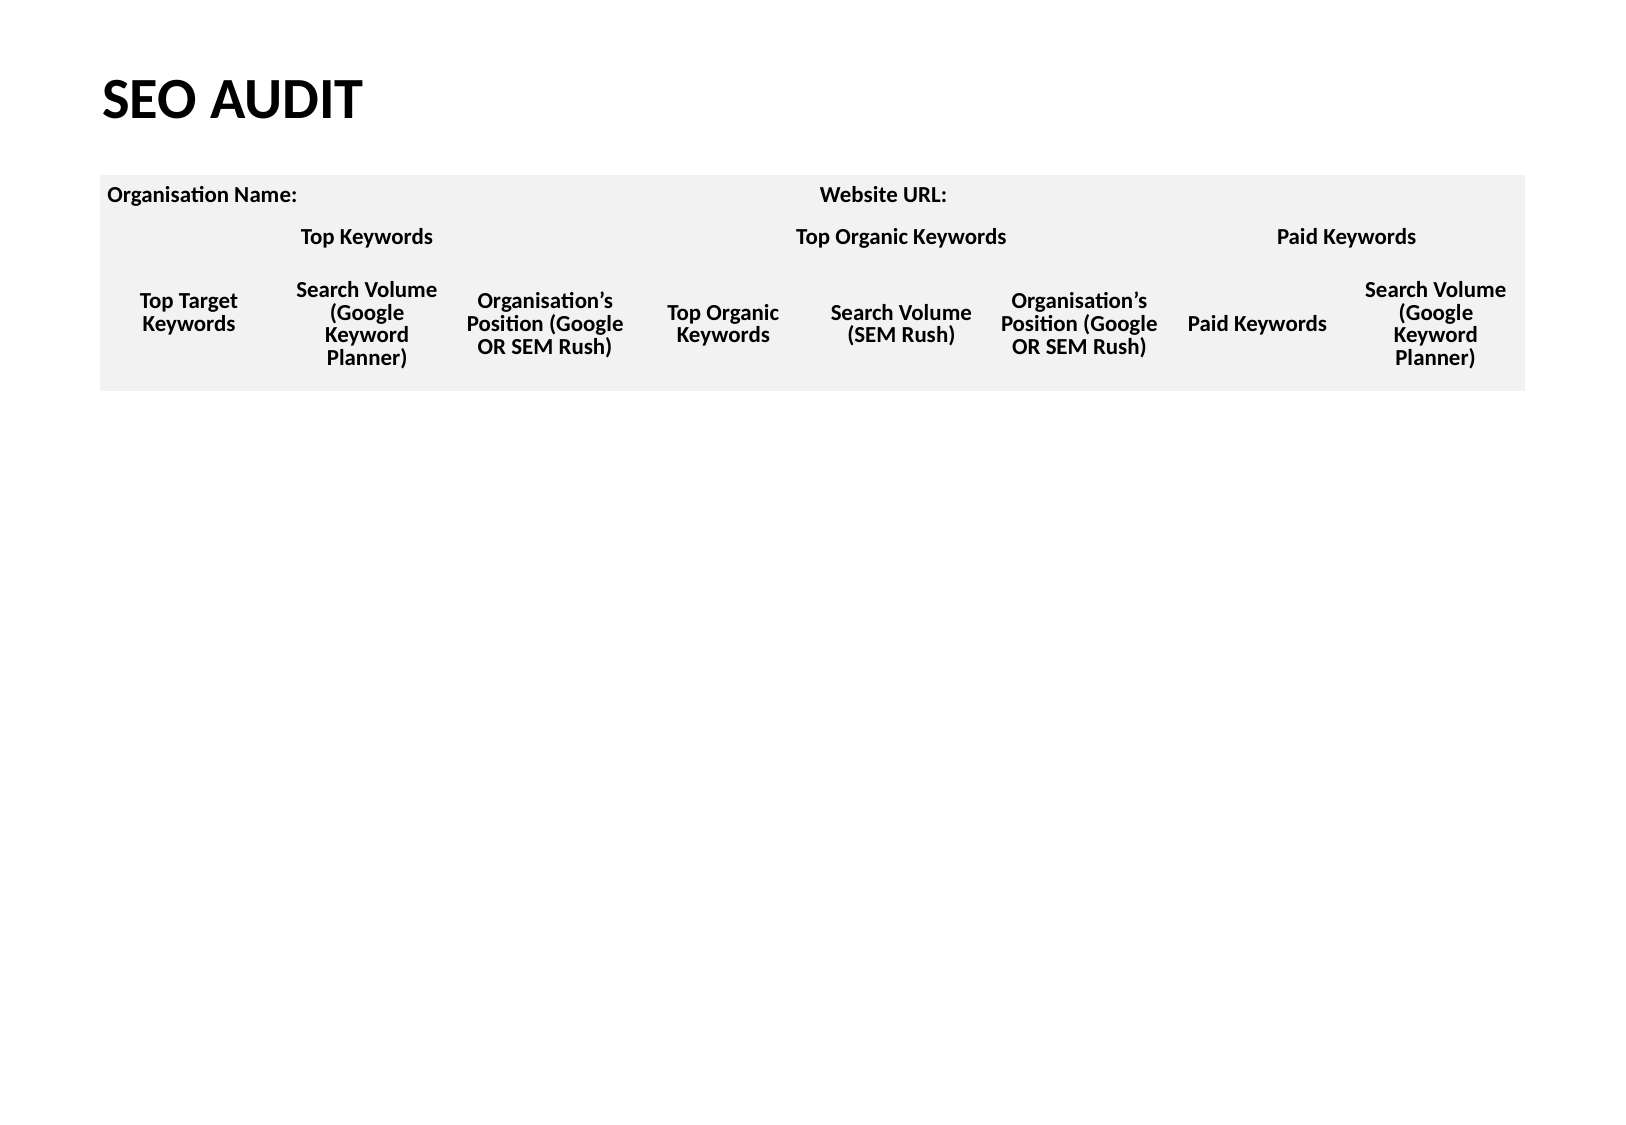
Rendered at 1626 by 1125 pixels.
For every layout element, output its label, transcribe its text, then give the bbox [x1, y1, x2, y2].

table_cell [100, 501, 278, 611]
table_cell [634, 501, 812, 611]
table_cell [456, 830, 634, 940]
table_cell [456, 501, 634, 611]
table_cell [278, 611, 456, 721]
table_cell [1169, 391, 1347, 501]
table_cell [1169, 611, 1347, 721]
table_cell [634, 391, 812, 501]
table_cell Top Keywords [100, 217, 634, 260]
table_cell Organisation’s Position (Google OR SEM Rush) [991, 260, 1169, 391]
table_cell Paid Keywords [1169, 217, 1525, 260]
table_cell [634, 611, 812, 721]
table_cell Top Organic Keywords [634, 260, 812, 391]
table_cell [812, 830, 991, 940]
table_cell [1347, 501, 1525, 611]
table_cell [991, 830, 1169, 940]
table_cell [1347, 391, 1525, 501]
text_box SEO AUDIT [87, 52, 1267, 138]
table_cell [991, 501, 1169, 611]
table_cell [634, 721, 812, 830]
table_cell [1347, 940, 1525, 1050]
table_cell [1169, 501, 1347, 611]
table_cell [100, 391, 278, 501]
table_cell [1169, 940, 1347, 1050]
table_cell [1169, 721, 1347, 830]
table_cell [991, 721, 1169, 830]
table_cell [634, 940, 812, 1050]
table_cell [812, 391, 991, 501]
table_cell [100, 721, 278, 830]
table_cell [991, 611, 1169, 721]
table_cell [991, 940, 1169, 1050]
table_cell [456, 611, 634, 721]
table_cell [278, 830, 456, 940]
table_cell Paid Keywords [1169, 260, 1347, 391]
table_cell [634, 830, 812, 940]
table_cell [1169, 830, 1347, 940]
table_cell [100, 830, 278, 940]
table_cell [1347, 721, 1525, 830]
table_cell [456, 940, 634, 1050]
table_cell [812, 501, 991, 611]
table_cell [278, 391, 456, 501]
table_cell Search Volume (SEM Rush) [812, 260, 991, 391]
table_cell [456, 391, 634, 501]
table_cell [812, 940, 991, 1050]
table_header Organisation Name: [100, 175, 812, 217]
table_cell Search Volume (Google Keyword Planner) [278, 260, 456, 391]
table_cell [278, 940, 456, 1050]
table_cell [991, 391, 1169, 501]
table_cell [100, 611, 278, 721]
table_cell Top Organic Keywords [634, 217, 1169, 260]
table_cell [812, 611, 991, 721]
table_cell Organisation’s Position (Google OR SEM Rush) [456, 260, 634, 391]
table_cell Top Target Keywords [100, 260, 278, 391]
table_cell [278, 501, 456, 611]
table_cell [1347, 611, 1525, 721]
table_cell Search Volume (Google Keyword Planner) [1347, 260, 1525, 391]
table_header Website URL: [812, 175, 1525, 217]
table_cell [278, 721, 456, 830]
table_cell [1347, 830, 1525, 940]
table_cell [100, 940, 278, 1050]
table_cell [812, 721, 991, 830]
table_cell [456, 721, 634, 830]
